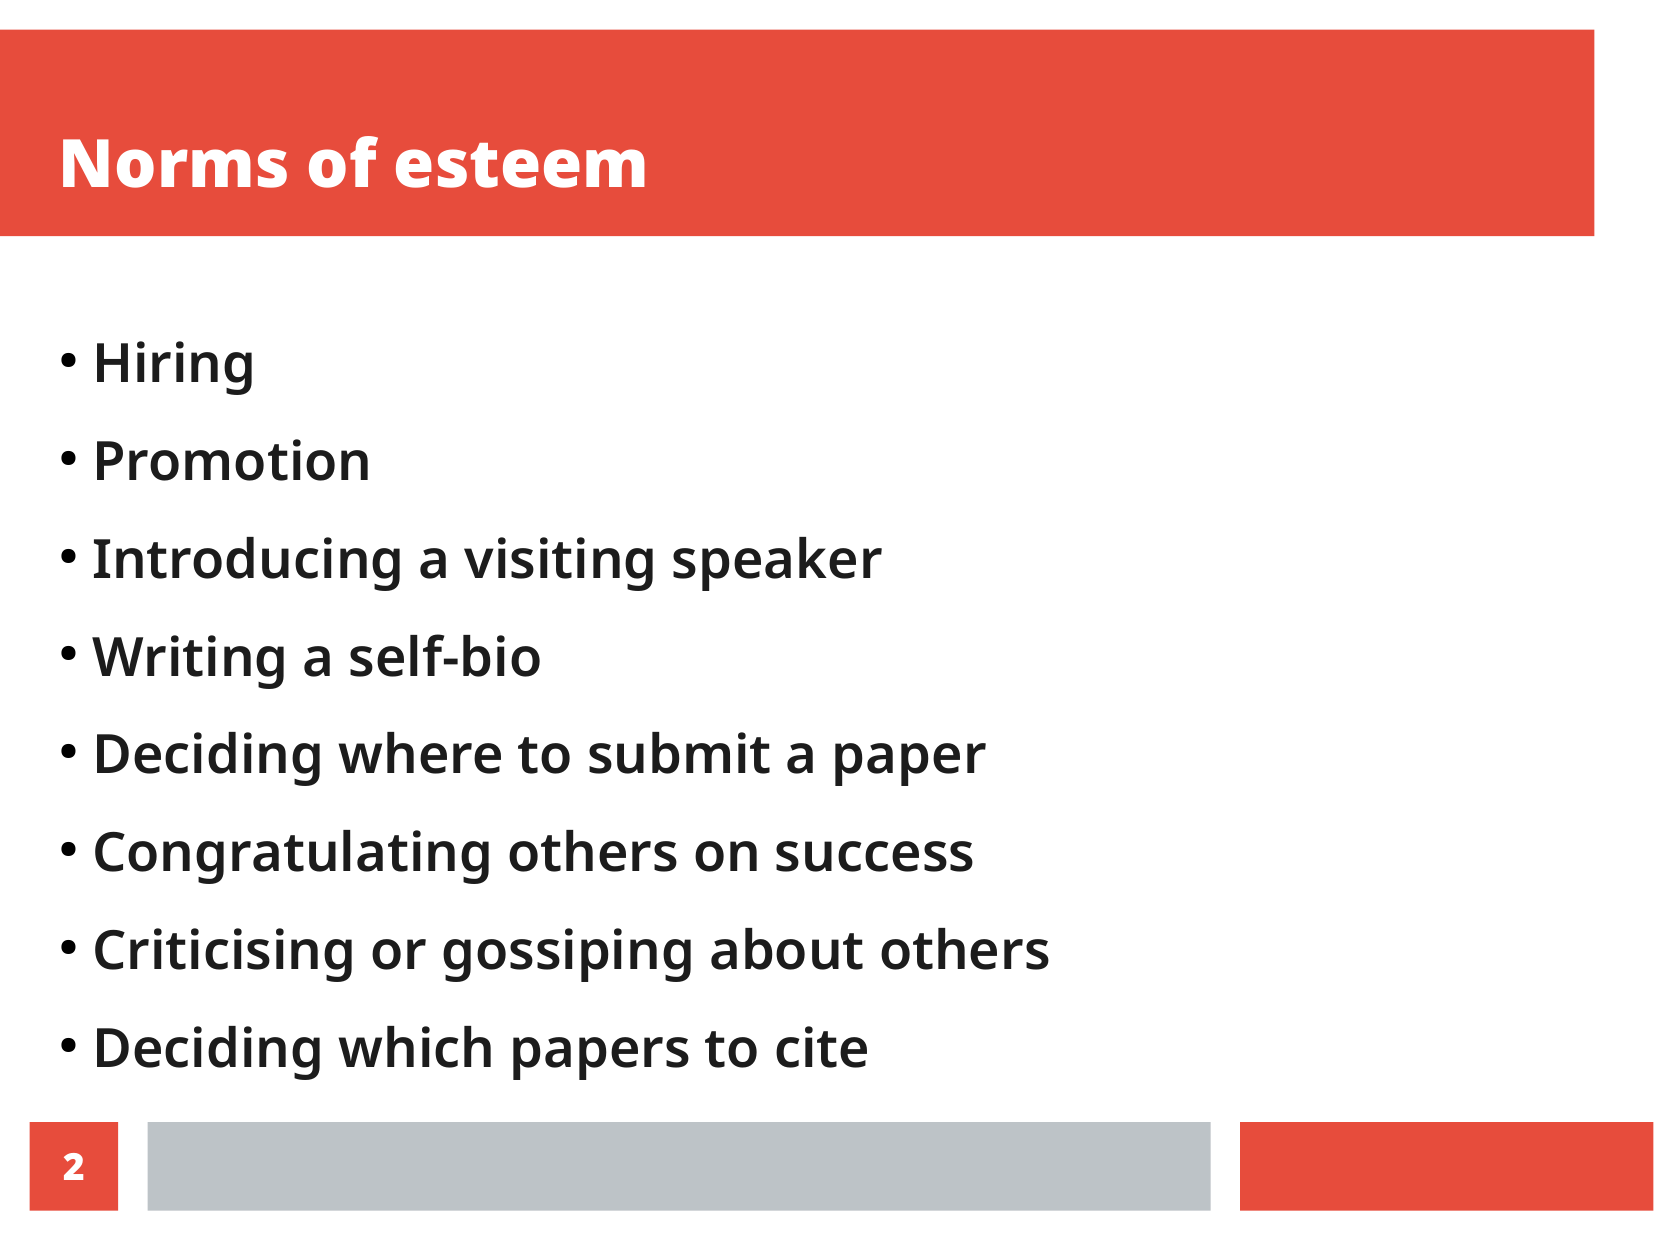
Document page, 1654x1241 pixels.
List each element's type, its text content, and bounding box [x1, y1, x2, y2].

list Hiring Promotion Introducing a visiting speaker Writing a self-bio Deciding where to submit a paper Congratulating others on success Criticising or gossiping about others Deciding which papers to cite [59, 324, 1565, 1093]
title Norms of esteem [59, 59, 1595, 207]
